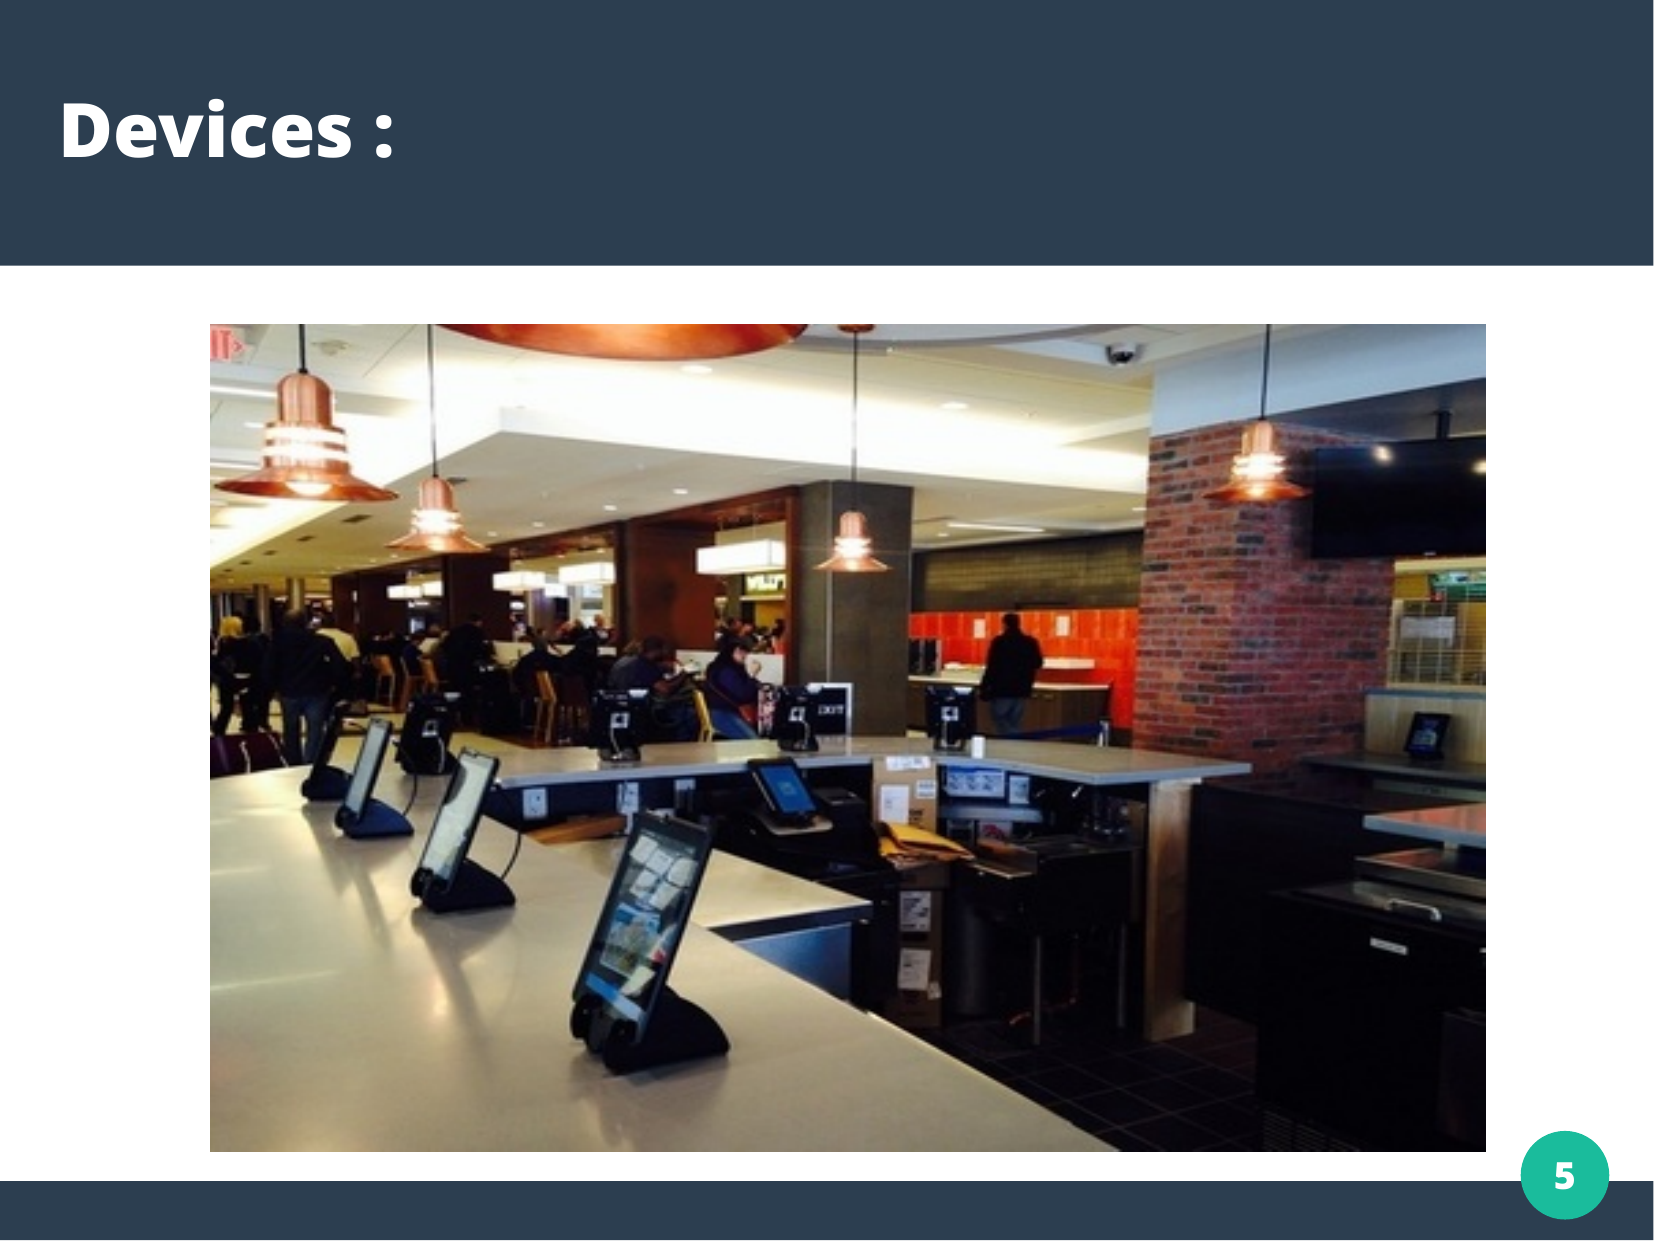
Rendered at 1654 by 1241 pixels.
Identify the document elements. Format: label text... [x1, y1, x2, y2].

title Devices : [59, 49, 1595, 207]
picture [210, 324, 1486, 1152]
